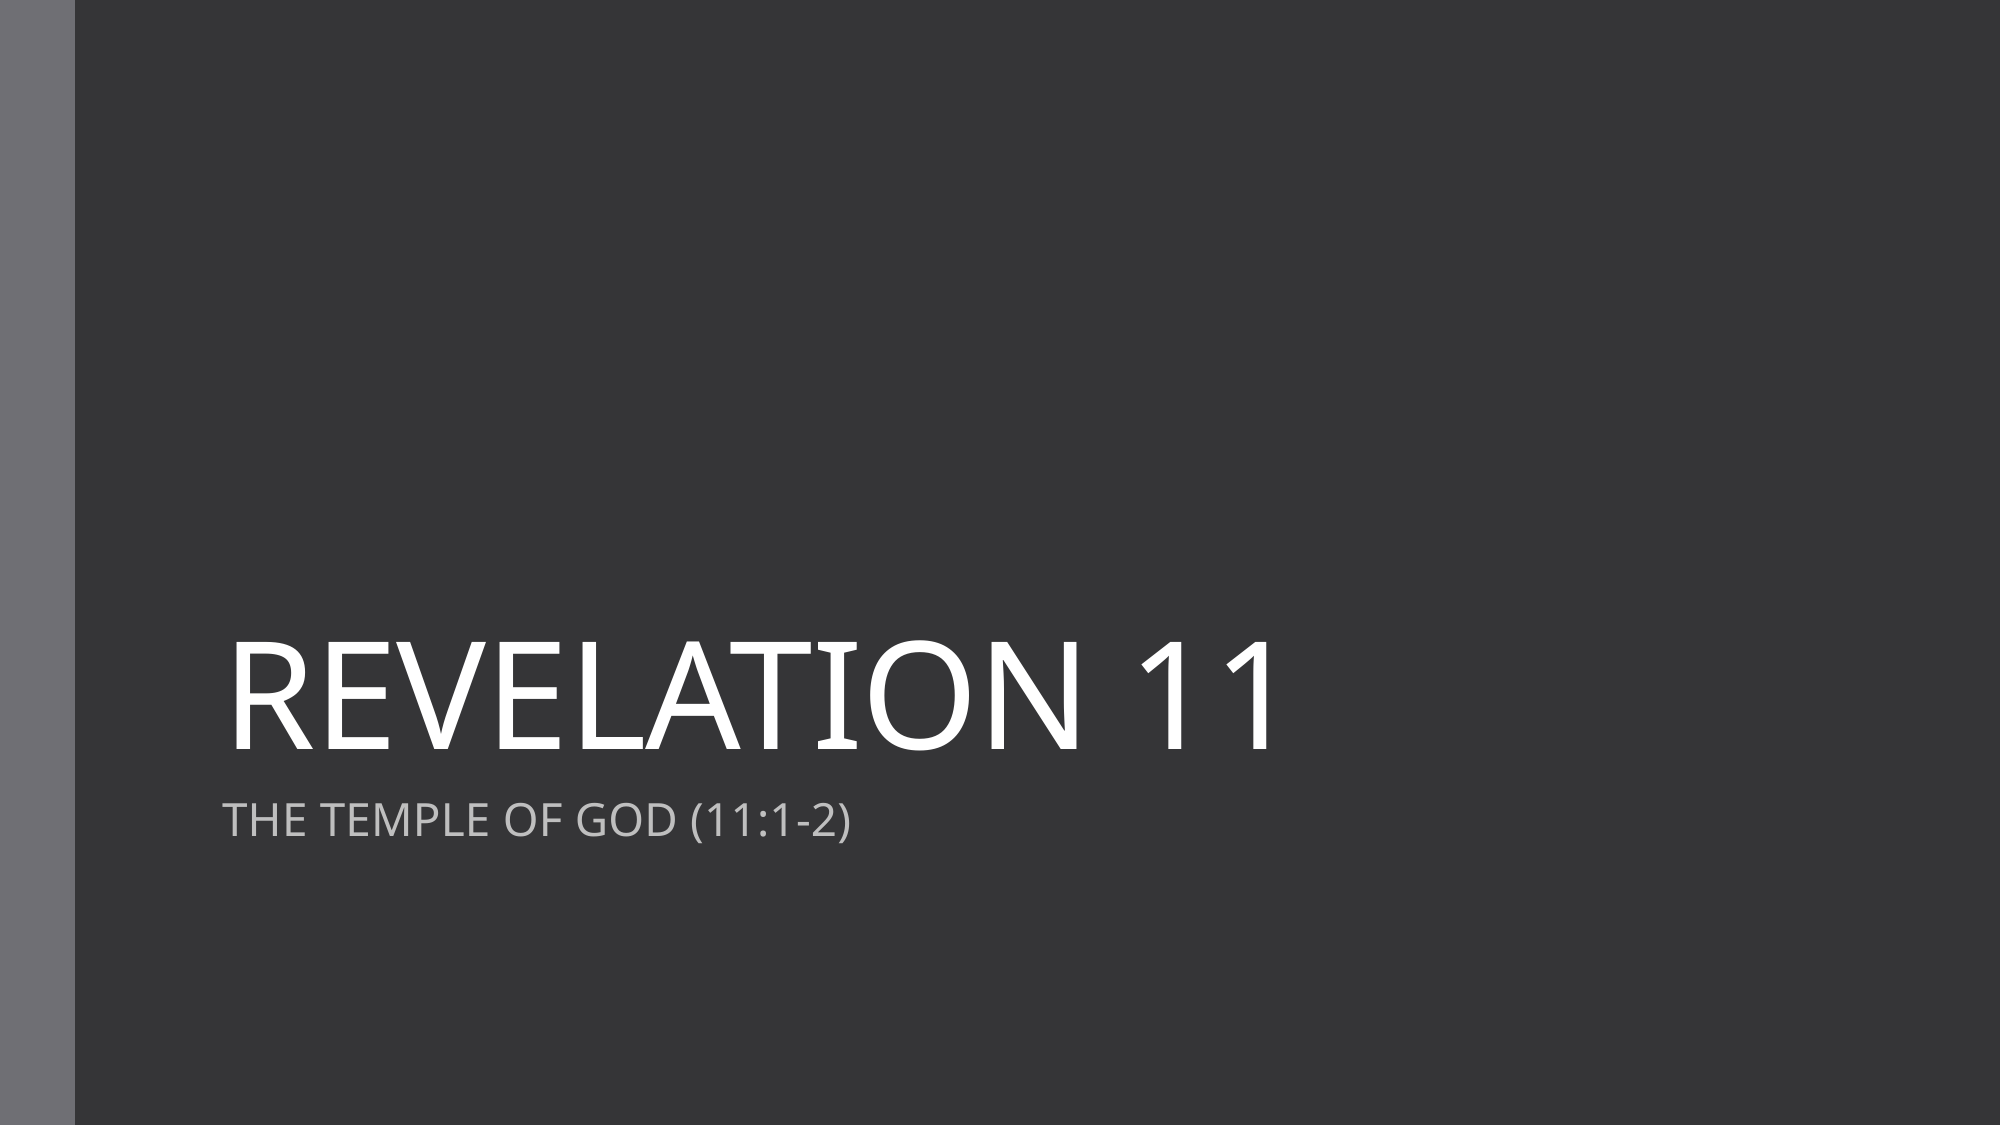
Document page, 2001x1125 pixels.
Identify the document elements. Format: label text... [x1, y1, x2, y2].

title REVELATION 11 [206, 124, 1752, 787]
subtitle THE TEMPLE OF GOD (11:1-2) [206, 787, 1752, 1066]
